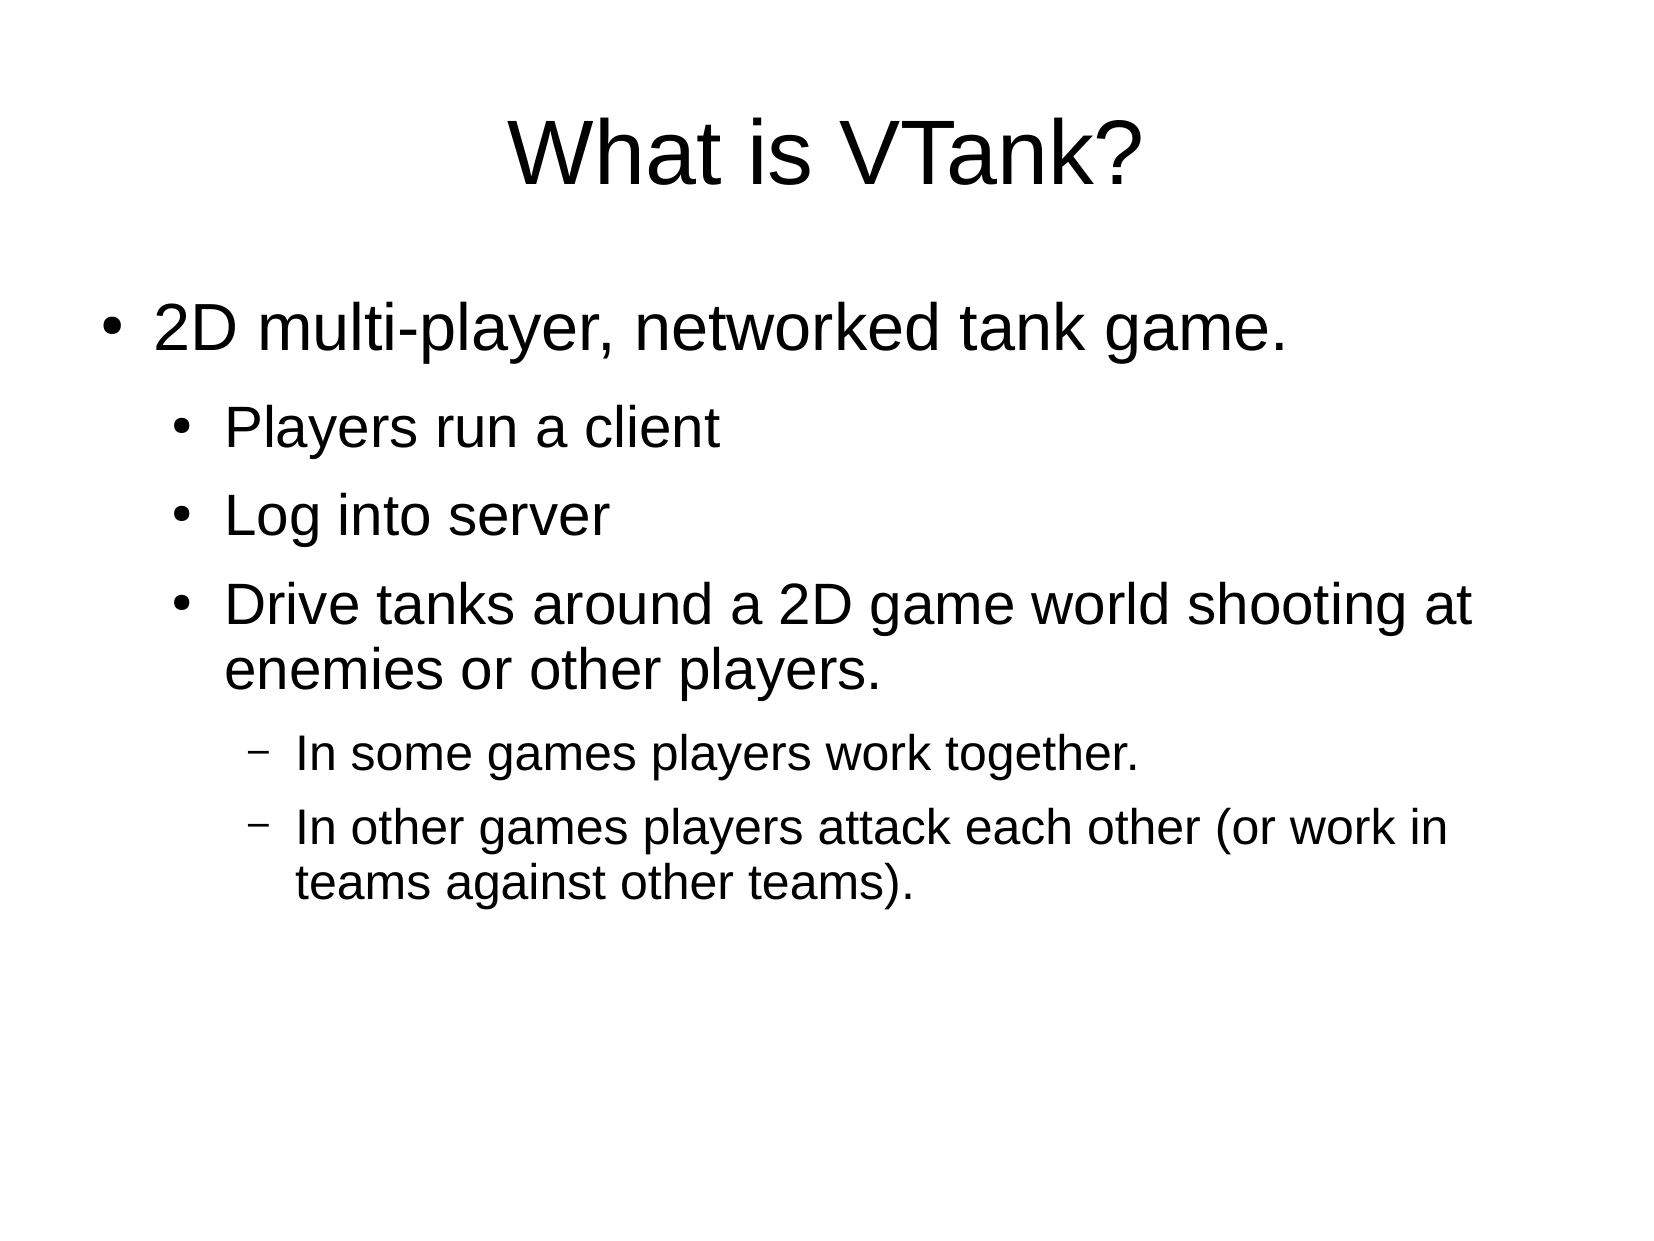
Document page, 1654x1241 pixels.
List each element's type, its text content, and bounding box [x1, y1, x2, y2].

list 2D multi-player, networked tank game. Players run a client Log into server Drive tanks around a 2D game world shooting at enemies or other players. In some games players work together. In other games players attack each other (or work in teams against other teams). [82, 290, 1571, 1094]
title What is VTank? [82, 49, 1571, 257]
